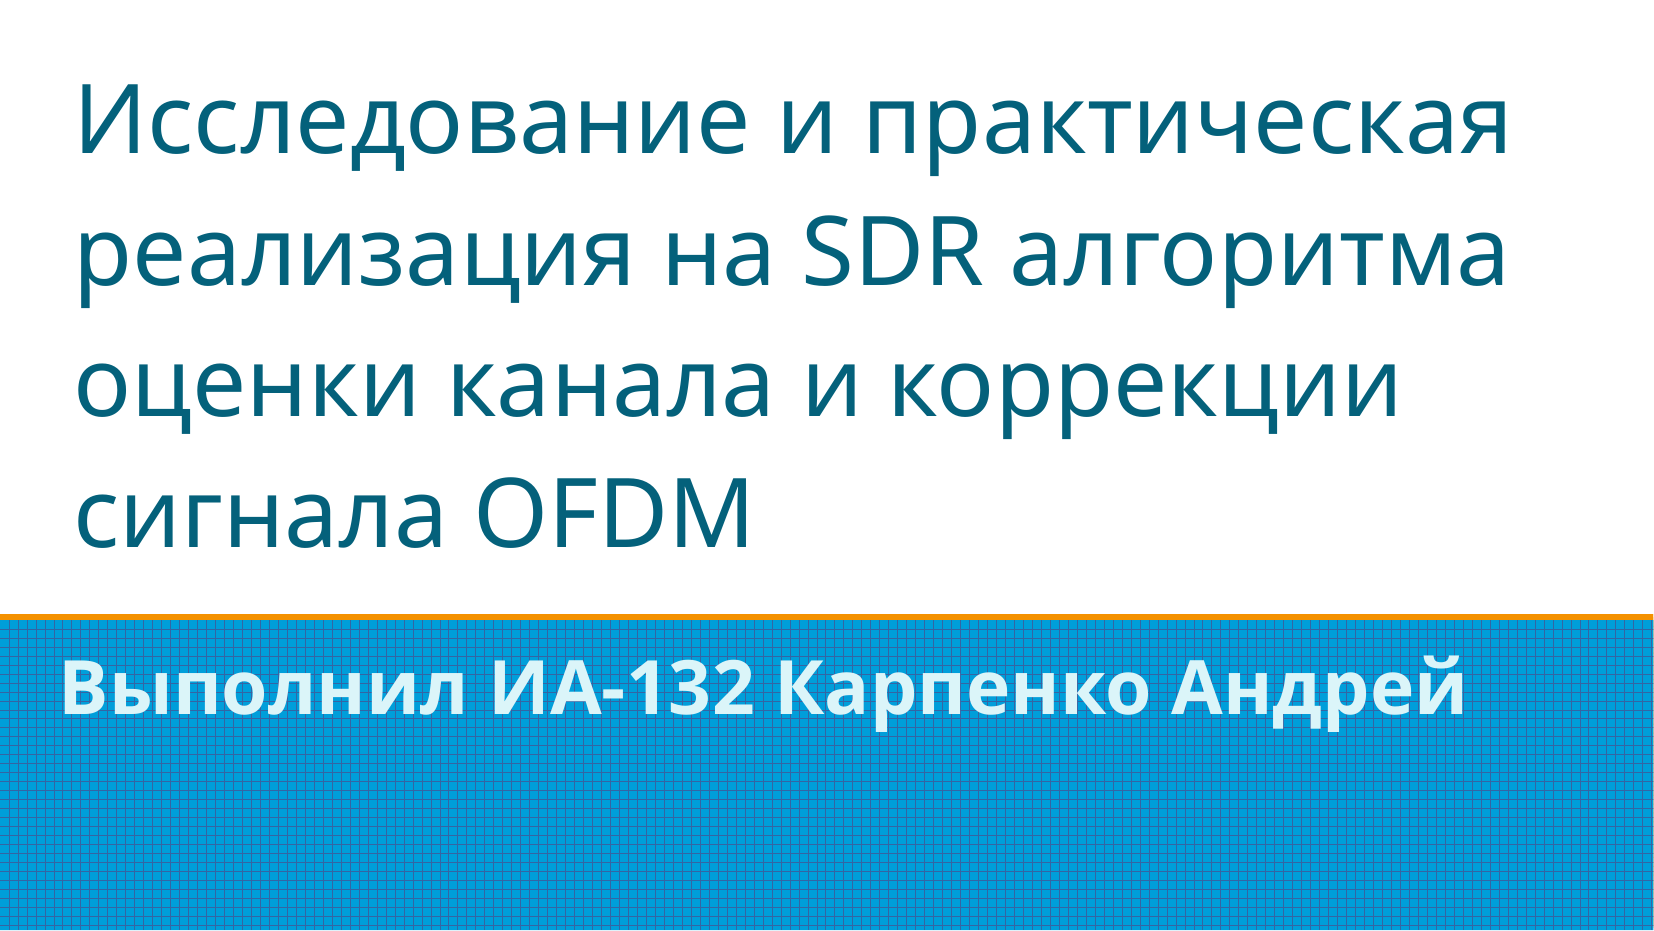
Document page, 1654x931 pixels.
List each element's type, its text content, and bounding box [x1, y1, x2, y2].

title Исследование и практическая реализация на SDR алгоритма оценки канала и коррекции сигнала OFDM [73, 44, 1551, 576]
subtitle Выполнил ИА-132 Карпенко Андрей [59, 634, 1536, 827]
